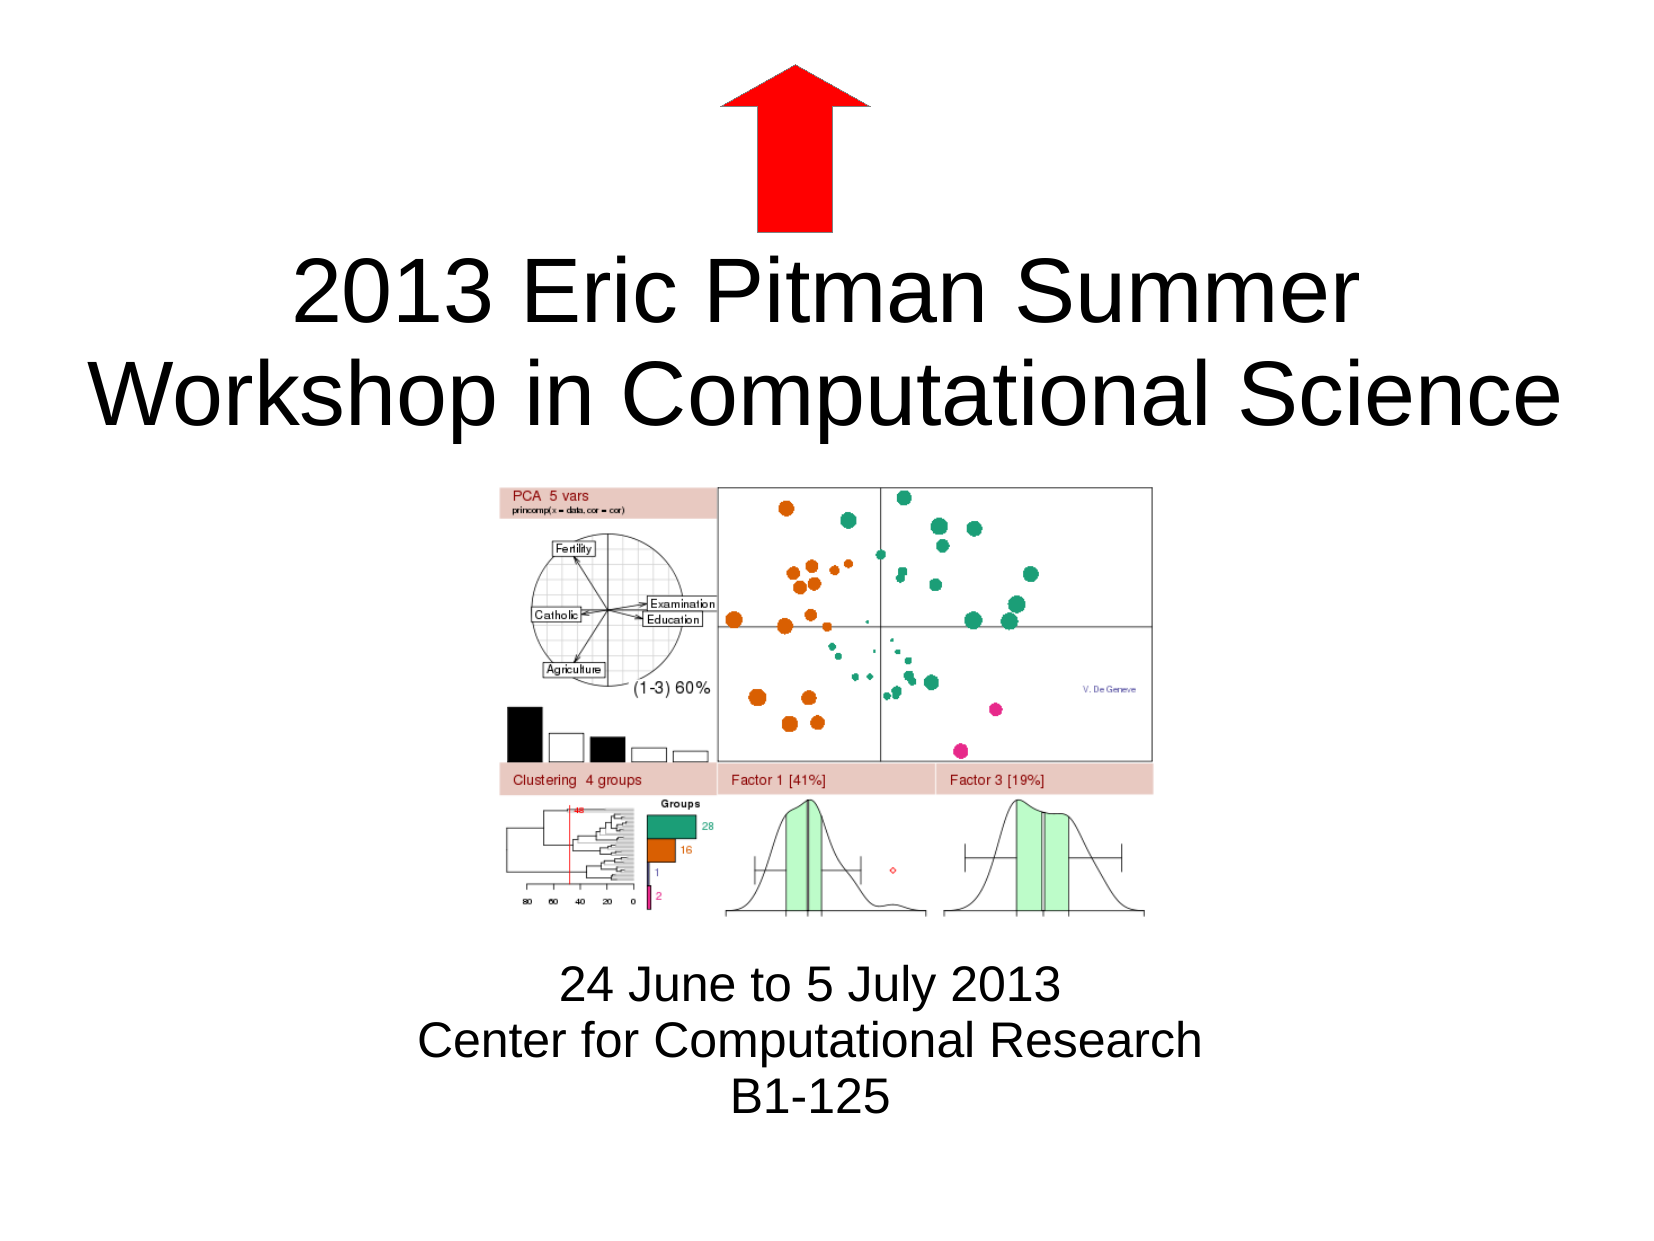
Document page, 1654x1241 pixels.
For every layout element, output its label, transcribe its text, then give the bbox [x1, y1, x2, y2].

picture [488, 476, 1164, 927]
title 2013 Eric Pitman Summer Workshop in Computational Science [1538, 238, 1571, 446]
subtitle 24 June to 5 July 2013 Center for Computational Research B1-125 [82, 175, 1538, 1124]
text_box [720, 64, 871, 175]
